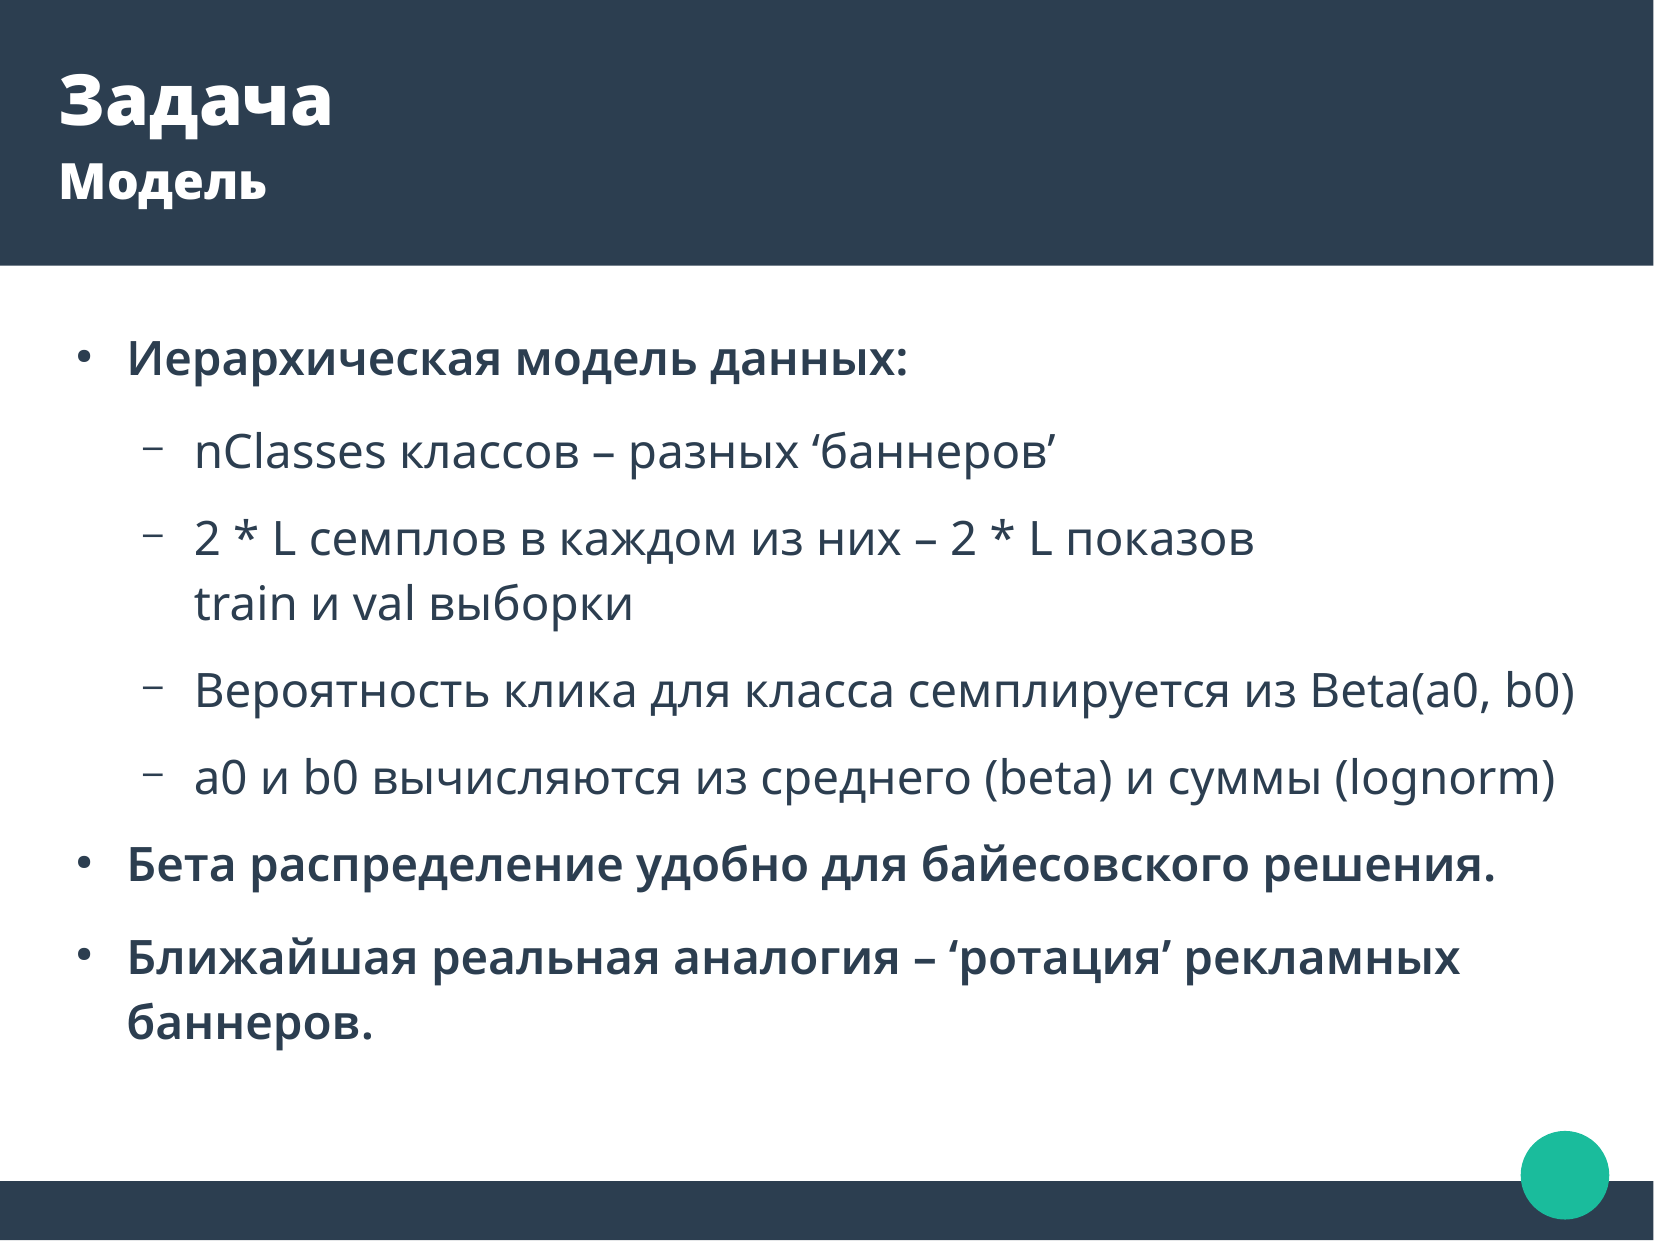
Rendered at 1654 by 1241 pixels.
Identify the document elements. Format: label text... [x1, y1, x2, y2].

list Иерархическая модель данных: nClasses классов – разных ‘баннеров’ 2 * L семплов в каждом из них – 2 * L показов train и val выборки Вероятность клика для класса семплируется из Beta(a0, b0) a0 и b0 вычисляются из среднего (beta) и суммы (lognorm) Бета распределение удобно для байесовского решения. Ближайшая реальная аналогия – ‘ротация’ рекламных баннеров. [59, 324, 1595, 1152]
title Задача Модель [59, 49, 1595, 207]
